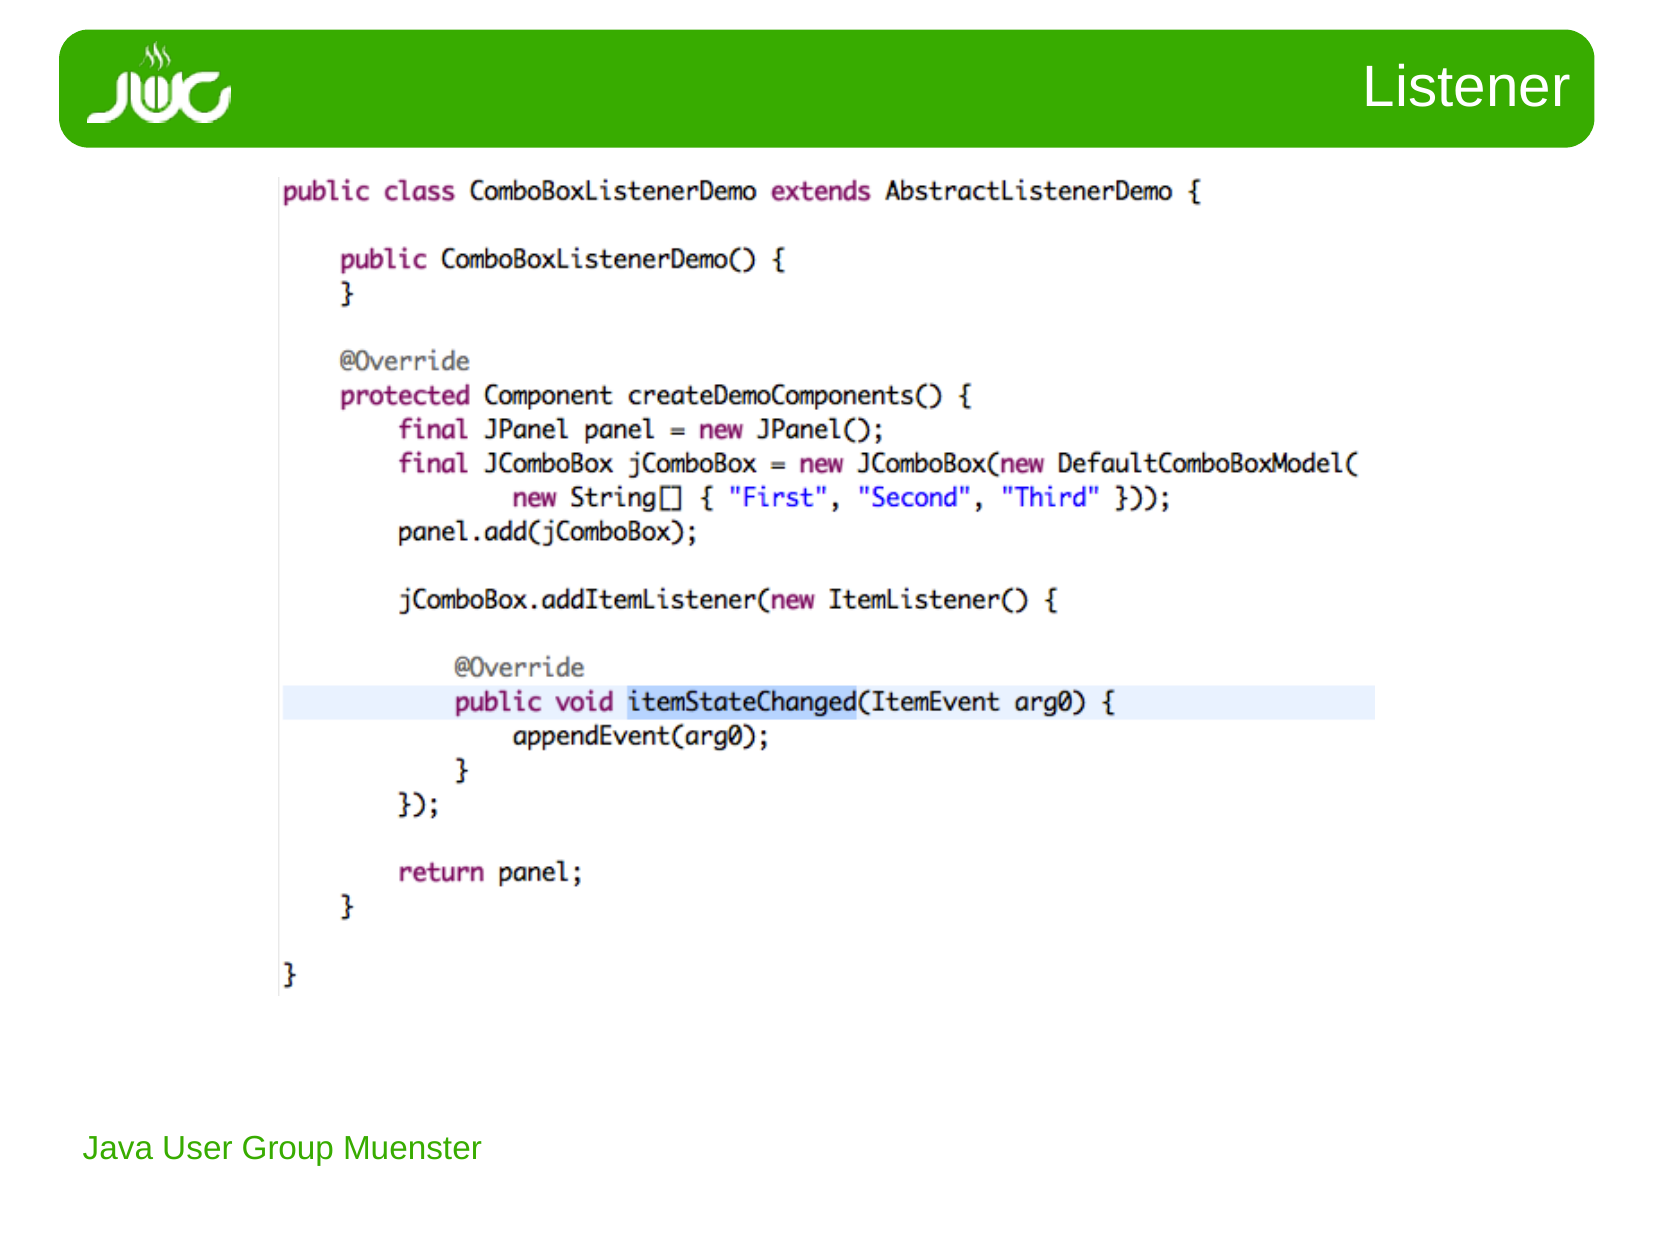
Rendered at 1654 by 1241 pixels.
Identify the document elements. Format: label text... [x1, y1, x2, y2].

title Listener [265, 37, 1571, 136]
picture [278, 177, 1375, 996]
picture [87, 41, 231, 123]
